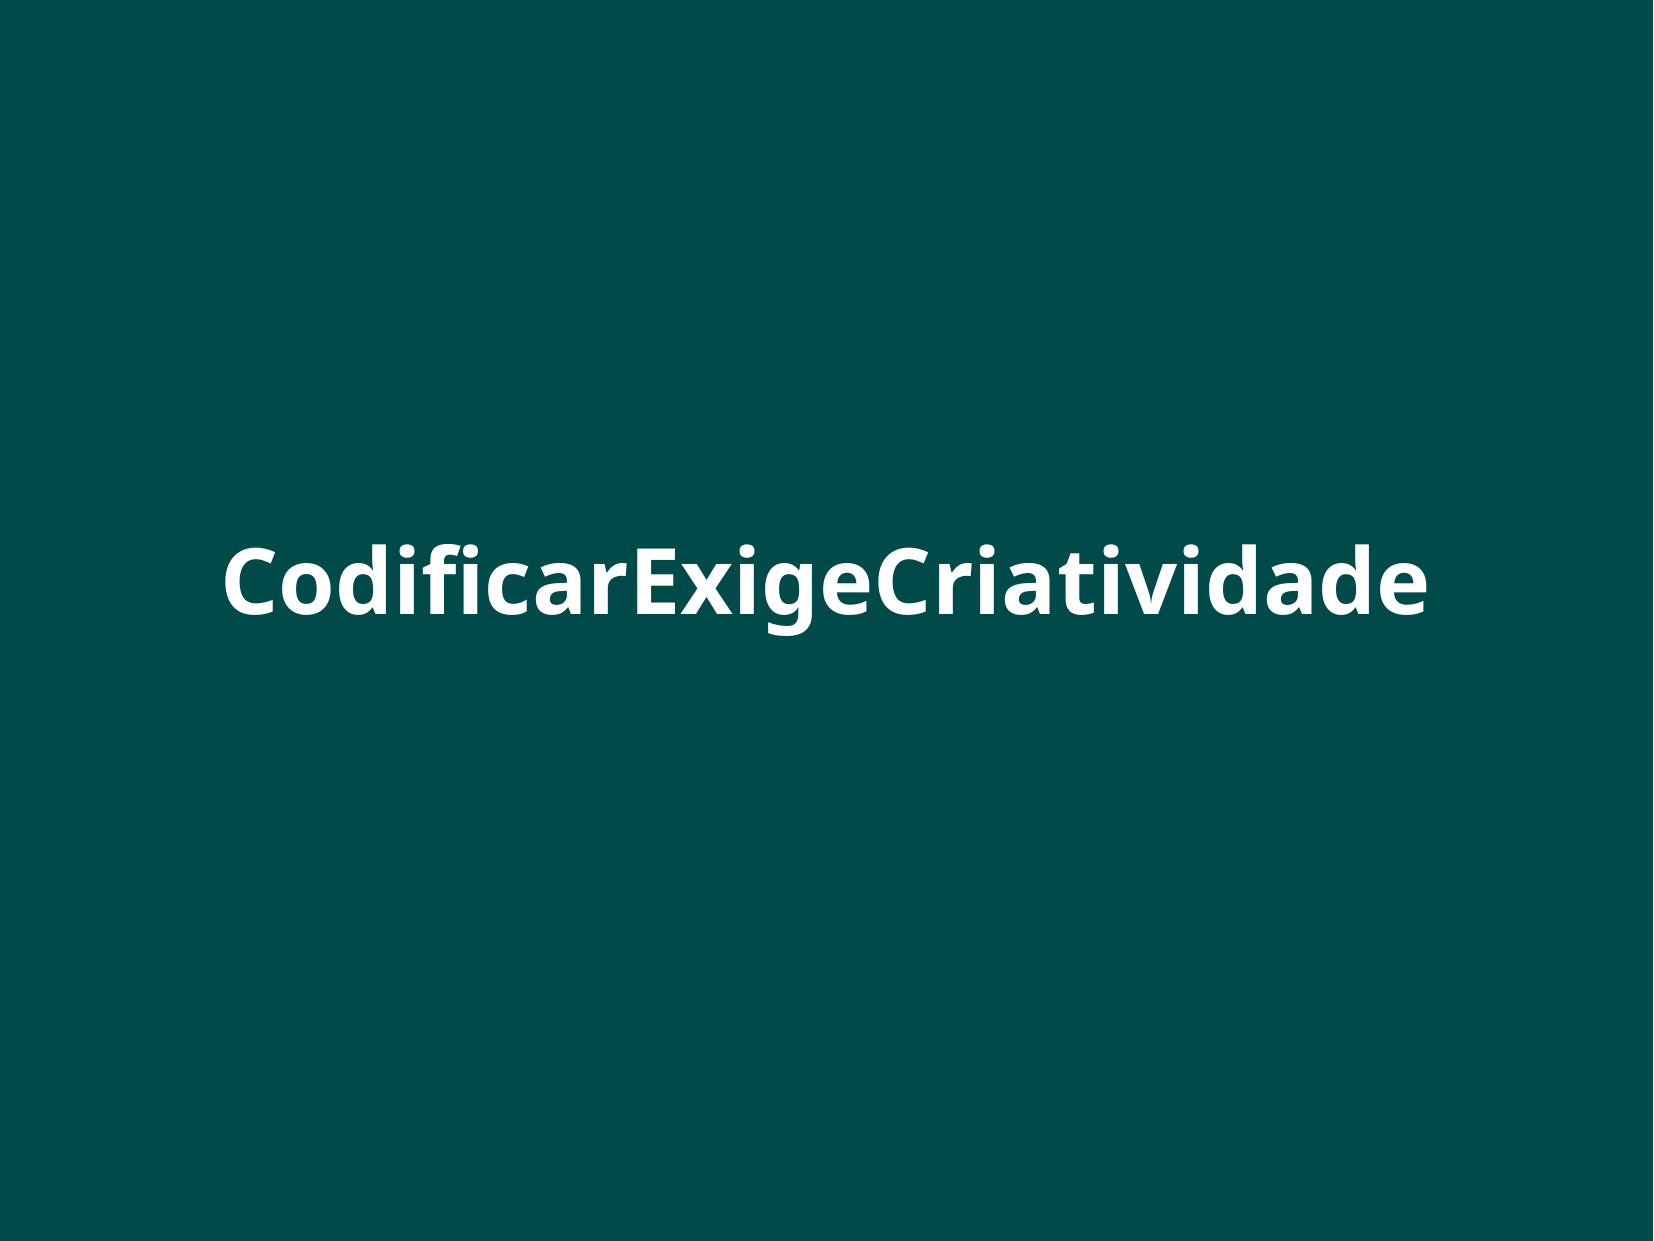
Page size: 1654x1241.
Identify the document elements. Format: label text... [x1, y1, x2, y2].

subtitle CodificarExigeCriatividade [82, 56, 1571, 1102]
